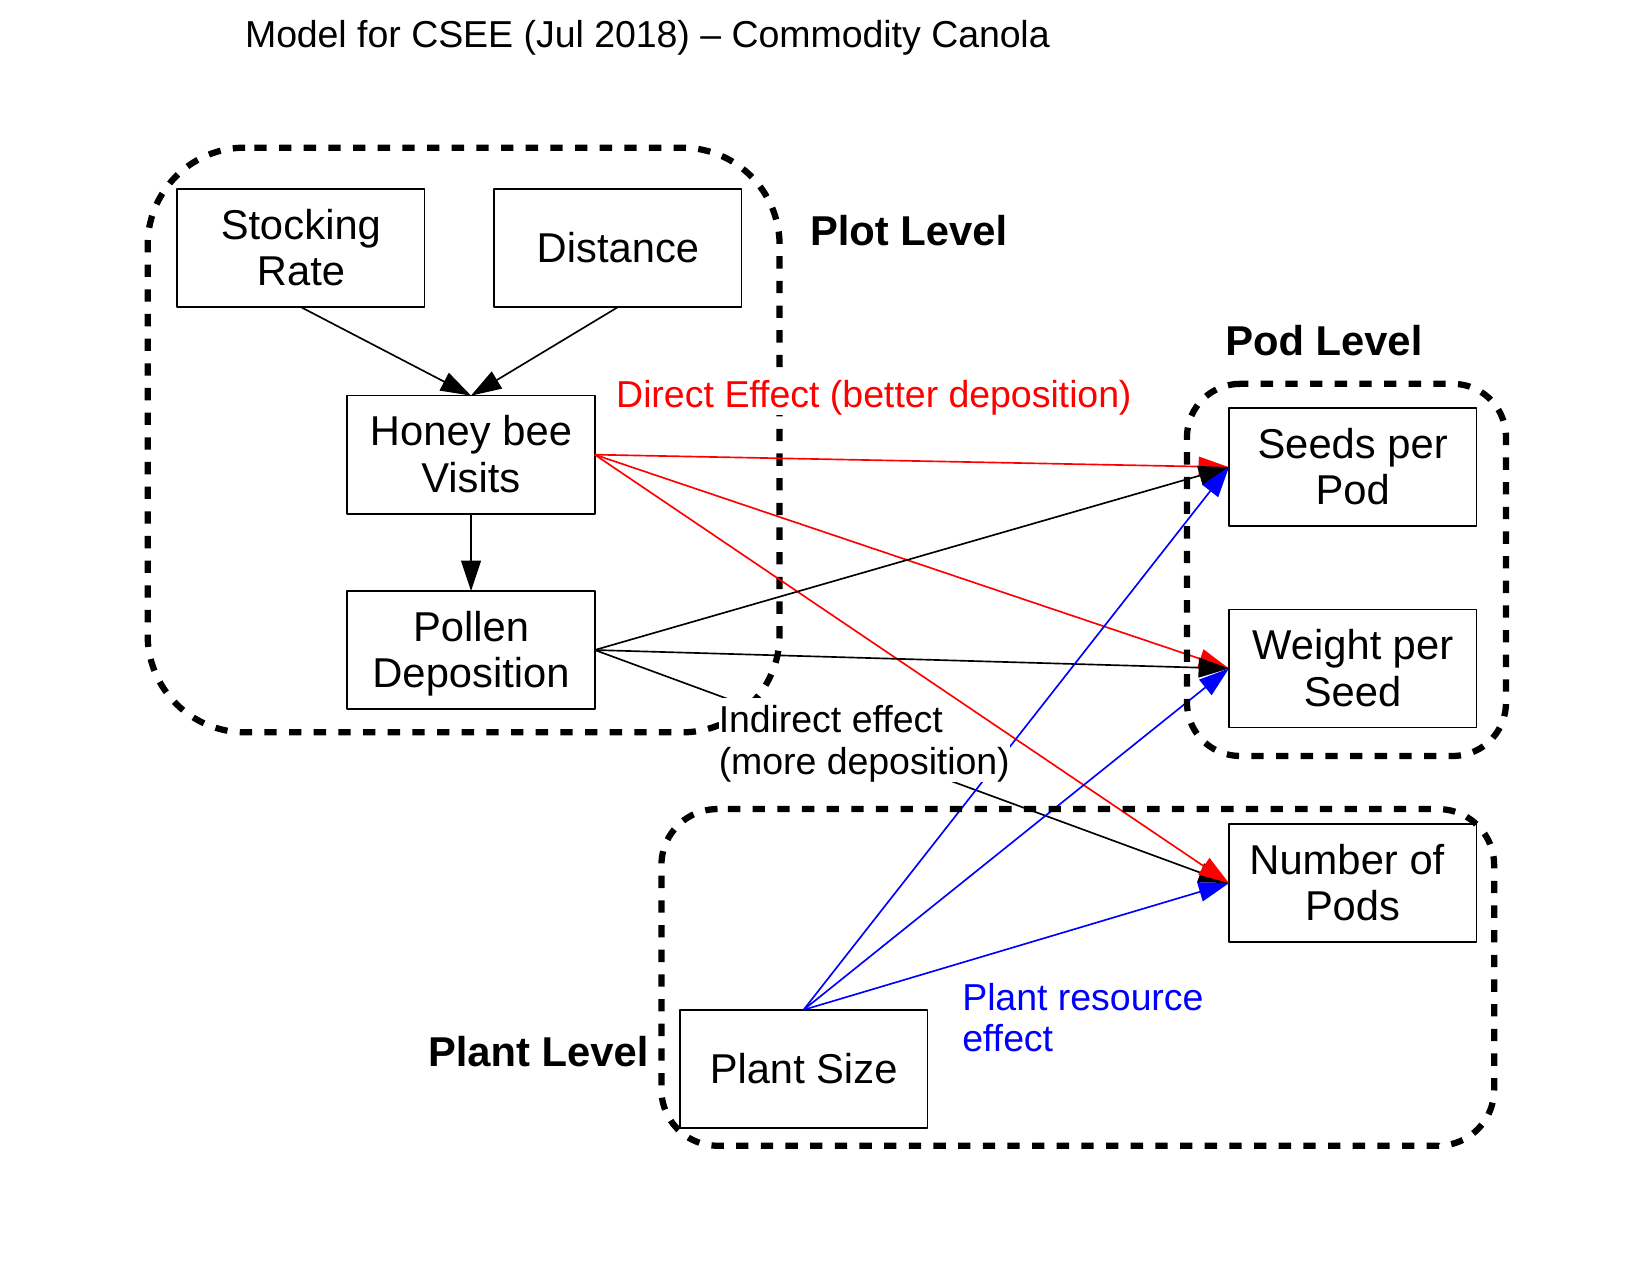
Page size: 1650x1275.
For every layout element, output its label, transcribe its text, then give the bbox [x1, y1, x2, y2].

text_box Direct Effect (better deposition) [601, 366, 1209, 432]
text_box Pod Level [1210, 310, 1461, 373]
text_box Stocking Rate [177, 188, 425, 308]
text_box Indirect effect (more deposition) [703, 690, 1063, 798]
text_box Model for CSEE (Jul 2018) – Commodity Canola [230, 6, 1099, 105]
text_box Plant Size [679, 1009, 928, 1128]
text_box Seeds per Pod [1228, 408, 1477, 527]
text_box Plant resource effect [947, 968, 1248, 1068]
text_box Plant Level [413, 1021, 727, 1130]
text_box Distance [494, 188, 742, 308]
text_box Pollen Deposition [347, 590, 595, 710]
text_box Honey bee Visits [347, 395, 595, 514]
text_box Weight per Seed [1228, 609, 1477, 728]
text_box Plot Level [795, 200, 1046, 263]
text_box Number of Pods [1228, 824, 1477, 943]
